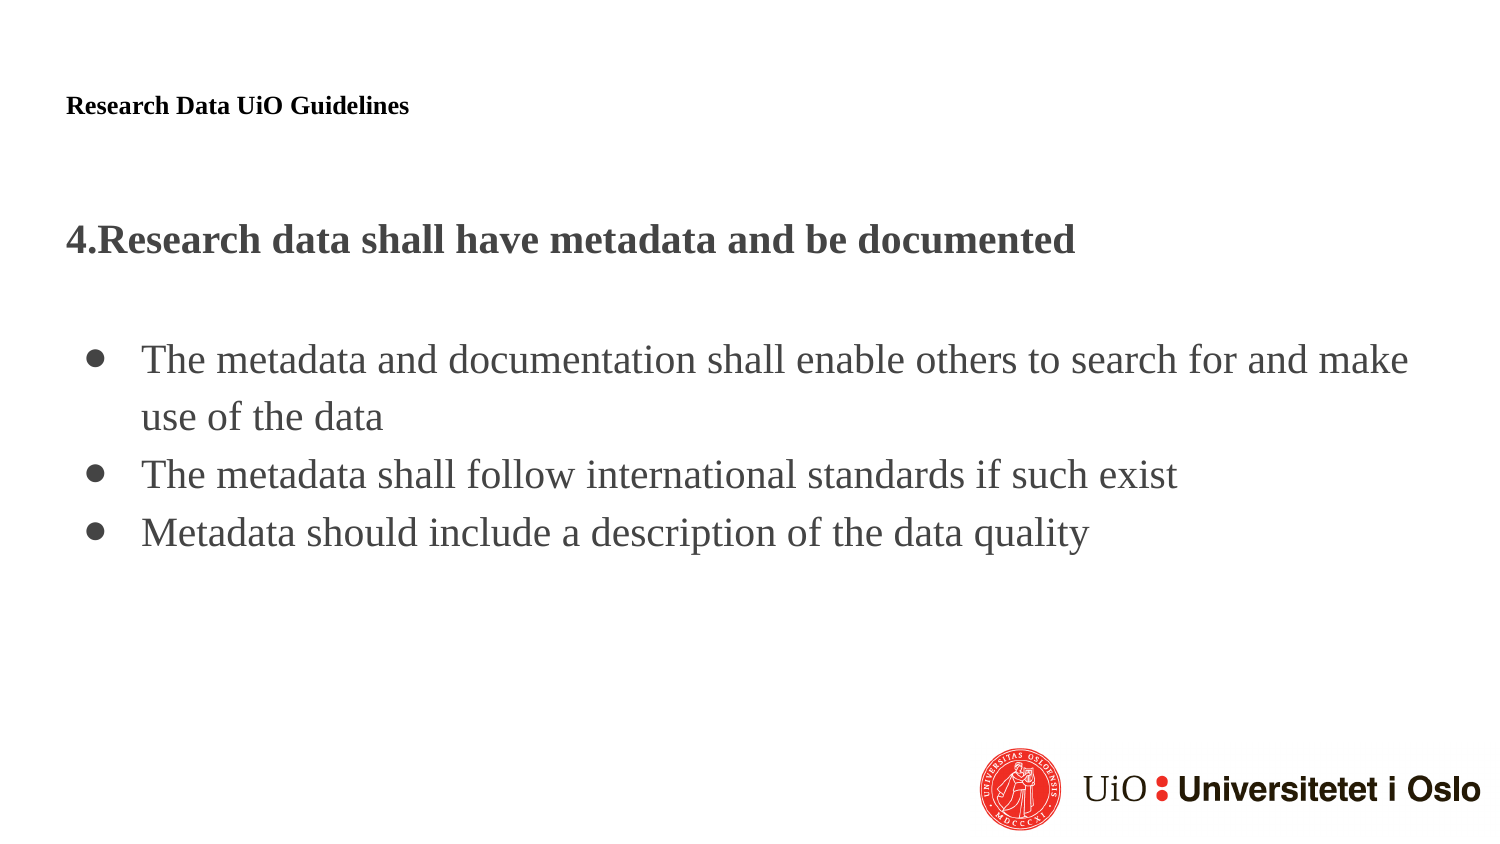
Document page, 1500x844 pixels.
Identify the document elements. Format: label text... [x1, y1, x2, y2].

title Research Data UiO Guidelines [51, 72, 1449, 167]
list 4.Research data shall have metadata and be documented The metadata and documentation shall enable others to search for and make use of the data The metadata shall follow international standards if such exist Metadata should include a description of the data quality [51, 189, 1449, 750]
picture [970, 742, 1500, 837]
